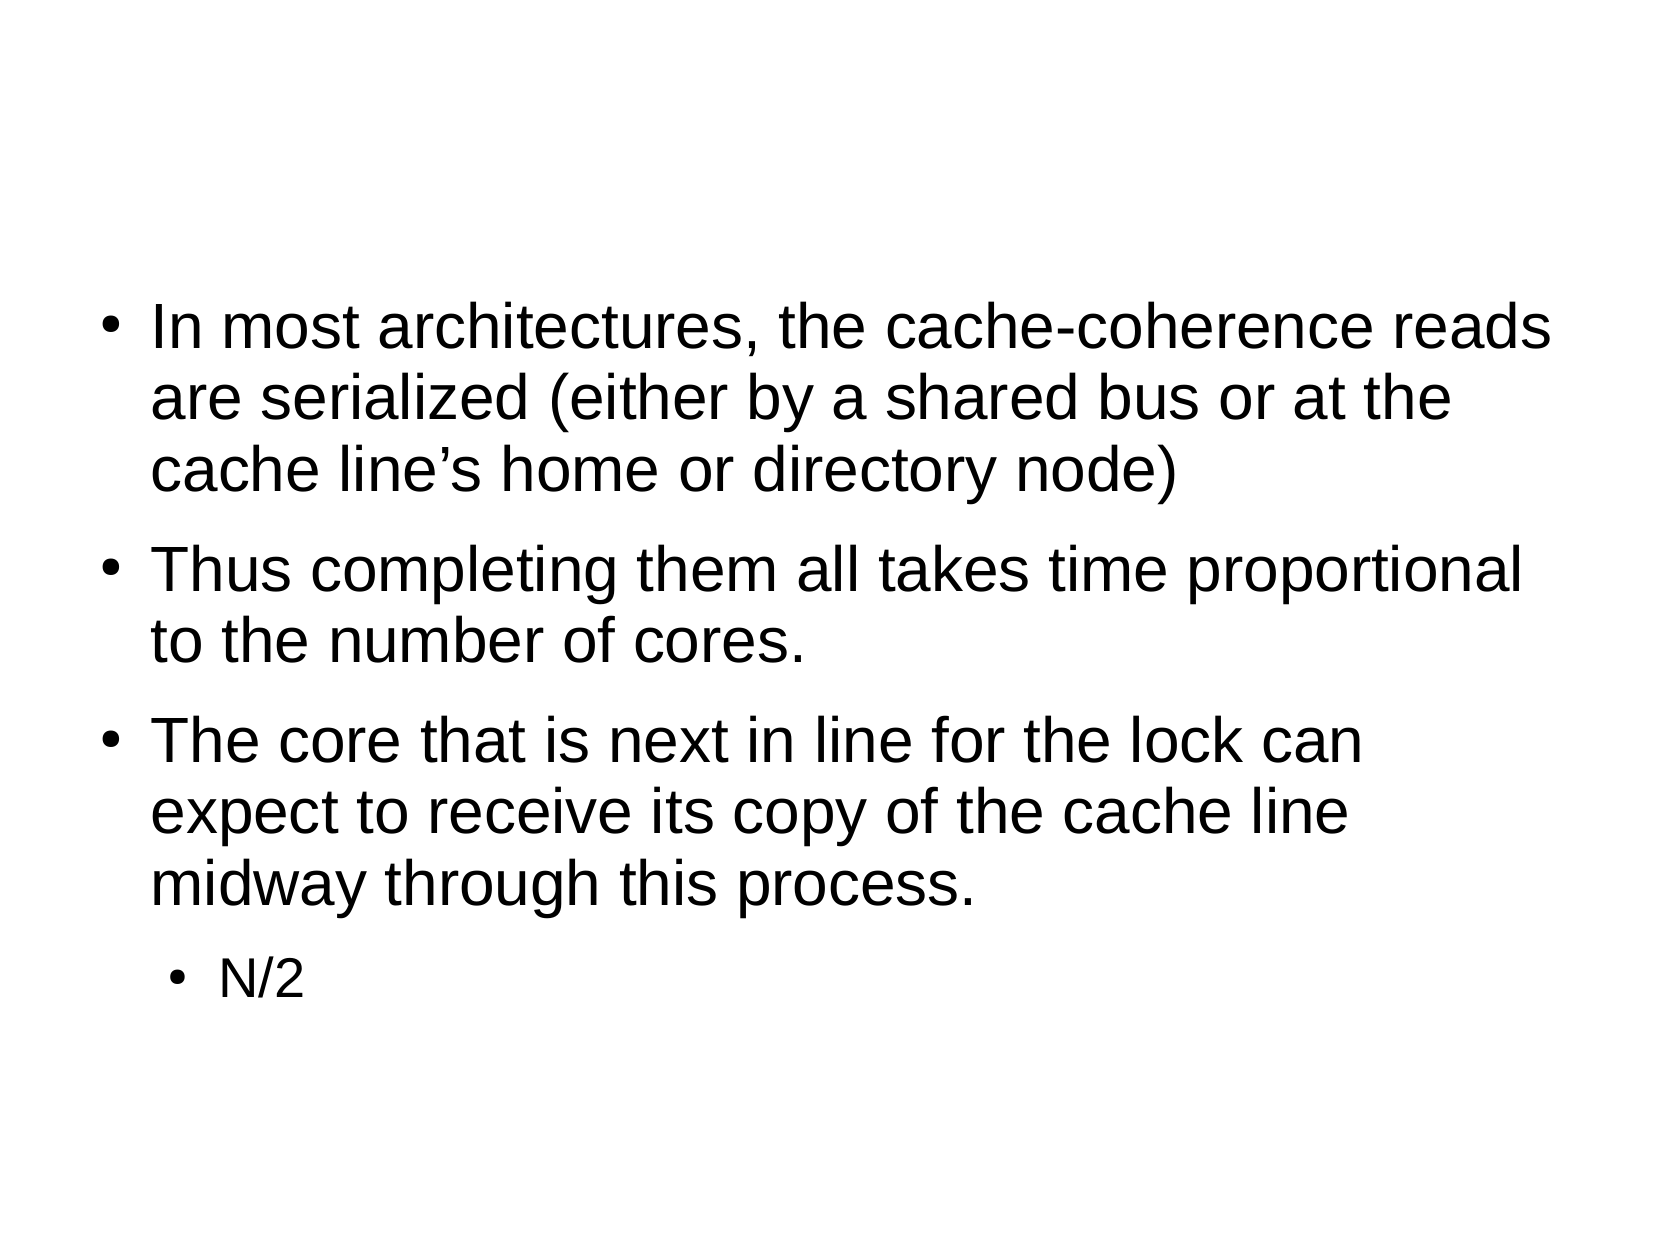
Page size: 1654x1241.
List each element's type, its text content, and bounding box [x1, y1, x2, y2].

list In most architectures, the cache-coherence reads are serialized (either by a shared bus or at the cache line’s home or directory node) Thus completing them all takes time proportional to the number of cores. The core that is next in line for the lock can expect to receive its copy of the cache line midway through this process. N/2 [82, 290, 1571, 1010]
